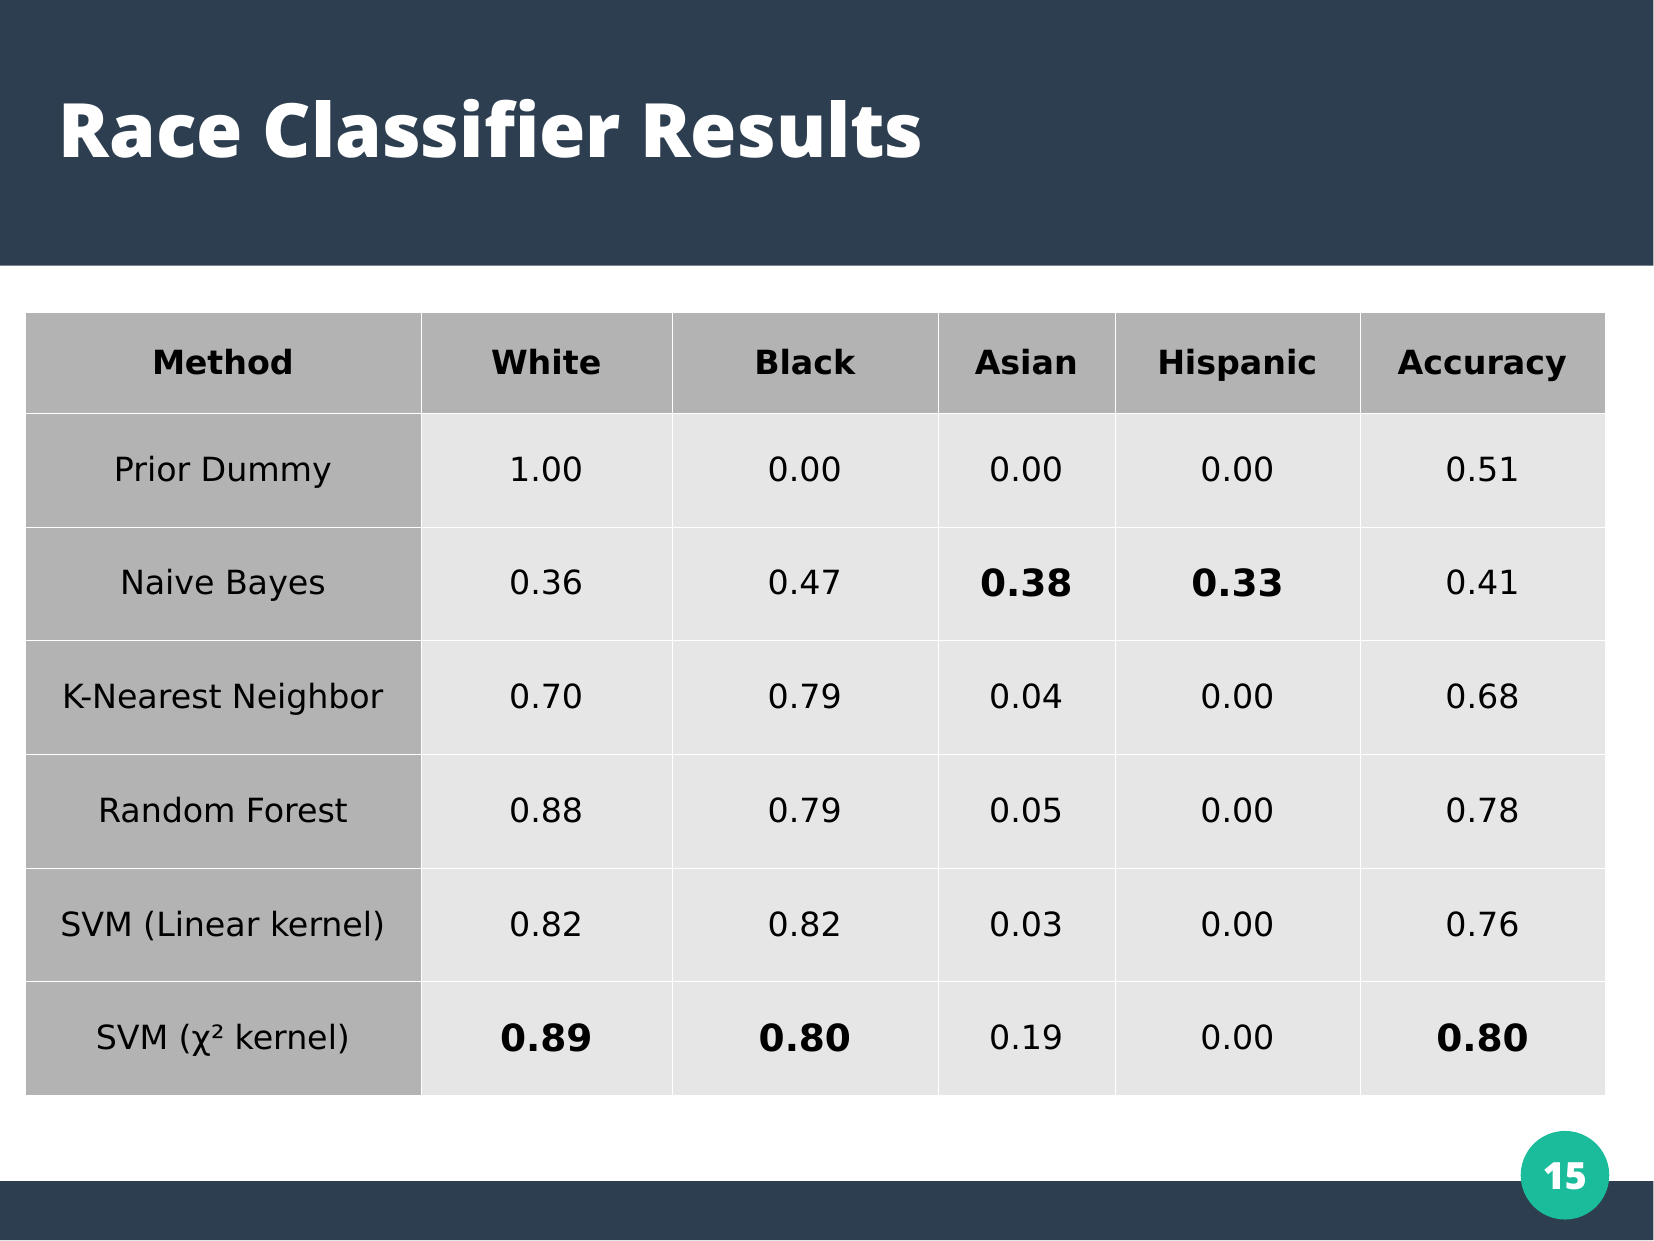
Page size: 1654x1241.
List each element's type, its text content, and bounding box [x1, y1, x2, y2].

table_header Black [673, 313, 938, 413]
table_cell 0.78 [1361, 755, 1605, 868]
table_cell 0.00 [1116, 414, 1360, 527]
table_cell 0.89 [422, 982, 672, 1095]
table_cell K-Nearest Neighbor [26, 641, 421, 754]
table_cell 0.03 [939, 869, 1115, 981]
table_cell 0.88 [422, 755, 672, 868]
table_cell 0.80 [673, 982, 938, 1095]
table_cell 0.00 [1116, 641, 1360, 754]
table_cell 0.00 [1116, 869, 1360, 981]
table_cell 0.19 [939, 982, 1115, 1095]
table_cell 0.82 [422, 869, 672, 981]
table_cell 0.51 [1361, 414, 1605, 527]
table_cell 0.80 [1361, 982, 1605, 1095]
table_cell SVM (χ² kernel) [26, 982, 421, 1095]
table_cell 0.36 [422, 528, 672, 640]
table_cell 0.79 [673, 755, 938, 868]
table_cell 0.41 [1361, 528, 1605, 640]
table_cell 0.70 [422, 641, 672, 754]
table_cell Random Forest [26, 755, 421, 868]
table_cell 0.82 [673, 869, 938, 981]
table_cell 1.00 [422, 414, 672, 527]
table_cell 0.47 [673, 528, 938, 640]
table_header Accuracy [1361, 313, 1605, 413]
table_header White [422, 313, 672, 413]
table_cell 0.68 [1361, 641, 1605, 754]
table_cell 0.76 [1361, 869, 1605, 981]
title Race Classifier Results [59, 49, 1595, 207]
table_cell Prior Dummy [26, 414, 421, 527]
table_header Hispanic [1116, 313, 1360, 413]
table_cell SVM (Linear kernel) [26, 869, 421, 981]
table_cell 0.38 [939, 528, 1115, 640]
table_cell 0.79 [673, 641, 938, 754]
table_cell 0.00 [1116, 755, 1360, 868]
table_cell Naive Bayes [26, 528, 421, 640]
table_cell 0.00 [1116, 982, 1360, 1095]
table_cell 0.04 [939, 641, 1115, 754]
table_header Asian [939, 313, 1115, 413]
table_cell 0.33 [1116, 528, 1360, 640]
table_header Method [26, 313, 421, 413]
table_cell 0.05 [939, 755, 1115, 868]
table_cell 0.00 [939, 414, 1115, 527]
table_cell 0.00 [673, 414, 938, 527]
